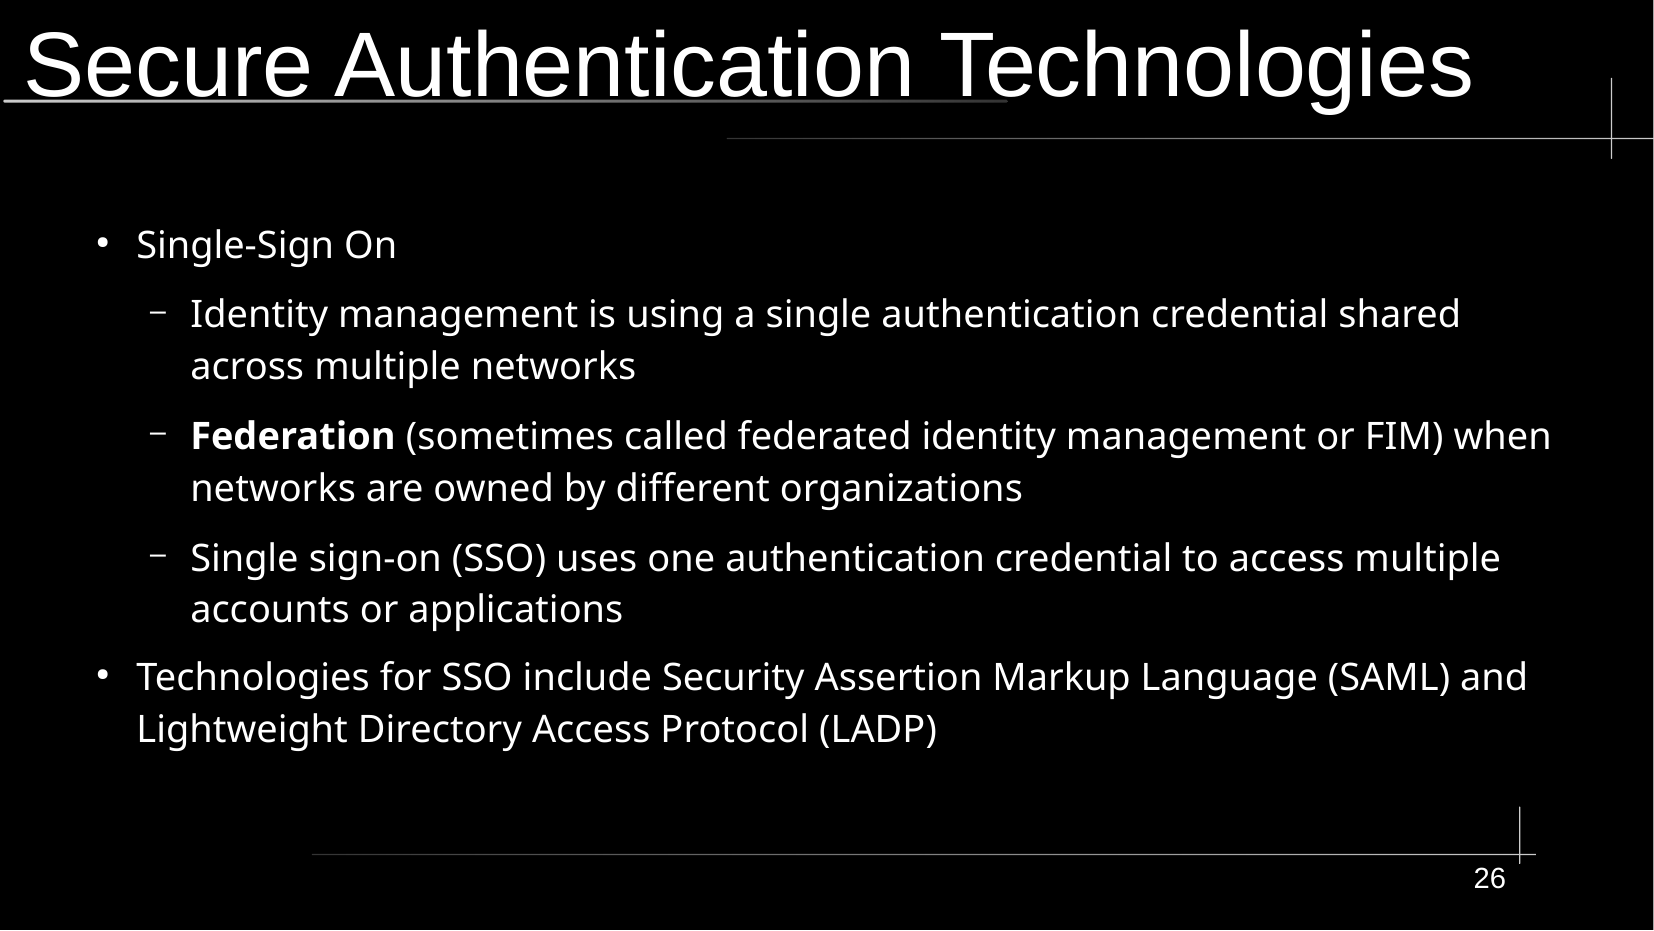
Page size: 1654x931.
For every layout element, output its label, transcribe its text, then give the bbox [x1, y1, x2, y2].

list Single-Sign On Identity management is using a single authentication credential shared across multiple networks Federation (sometimes called federated identity management or FIM) when networks are owned by different organizations Single sign-on (SSO) uses one authentication credential to access multiple accounts or applications Technologies for SSO include Security Assertion Markup Language (SAML) and Lightweight Directory Access Protocol (LADP) [82, 217, 1571, 758]
title Secure Authentication Technologies [23, 11, 1589, 119]
